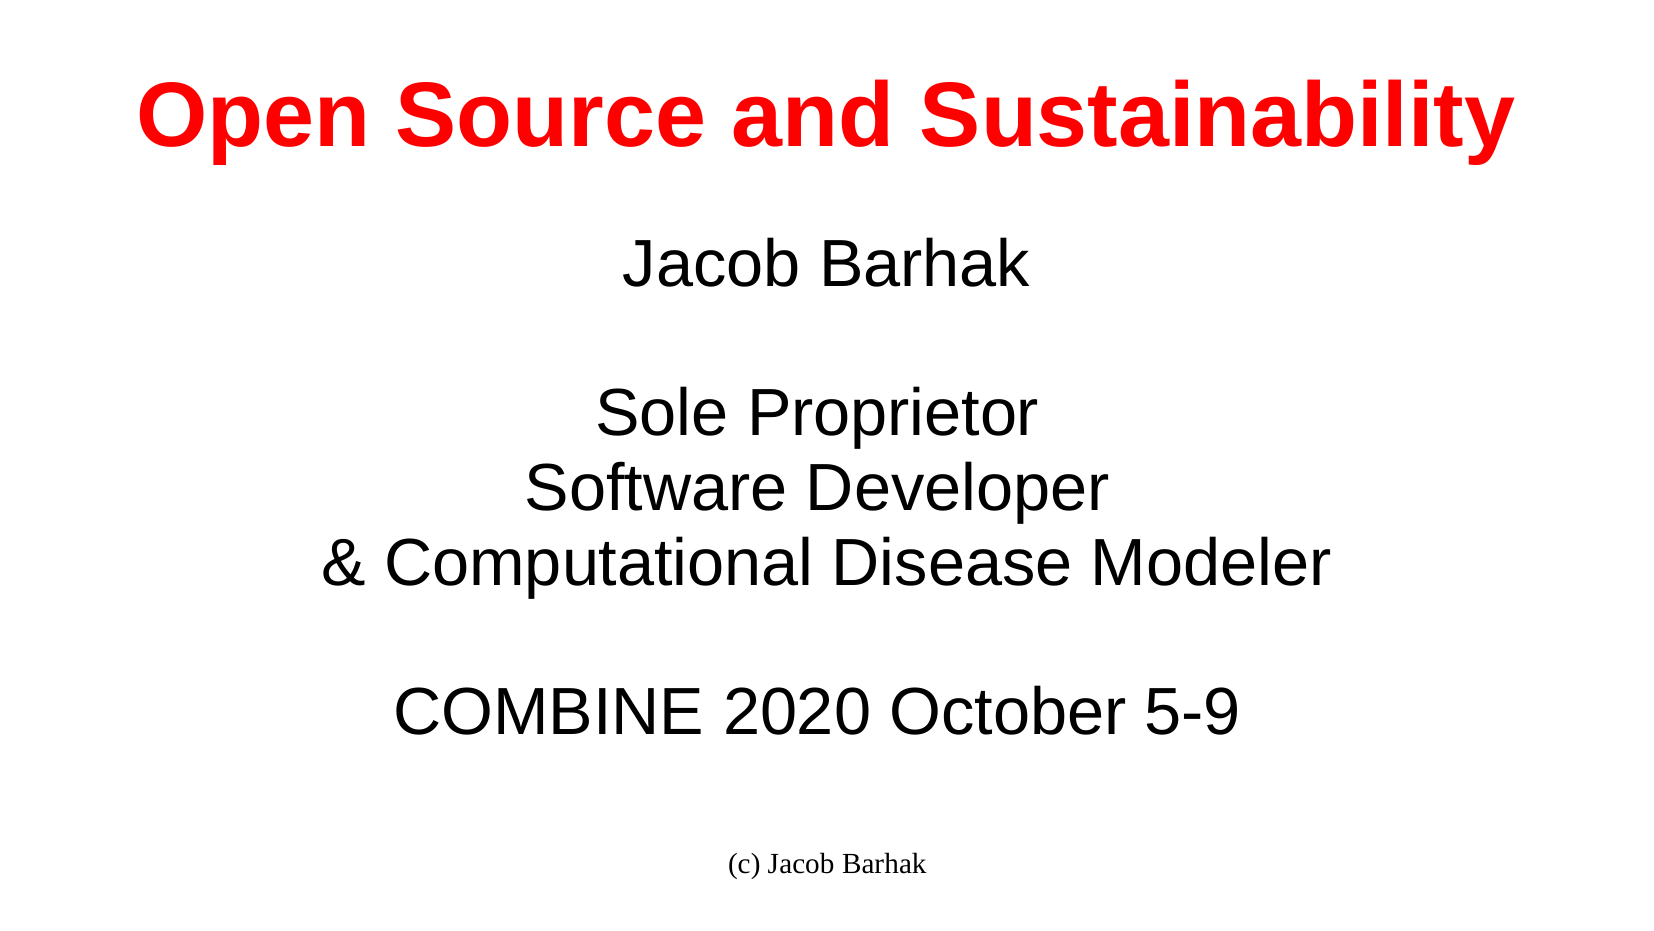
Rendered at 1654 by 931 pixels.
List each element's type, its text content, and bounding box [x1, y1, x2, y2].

title Open Source and Sustainability [82, 37, 1571, 193]
subtitle Jacob Barhak Sole Proprietor Software Developer & Computational Disease Modeler COMBINE 2020 October 5-9 [82, 217, 1571, 758]
